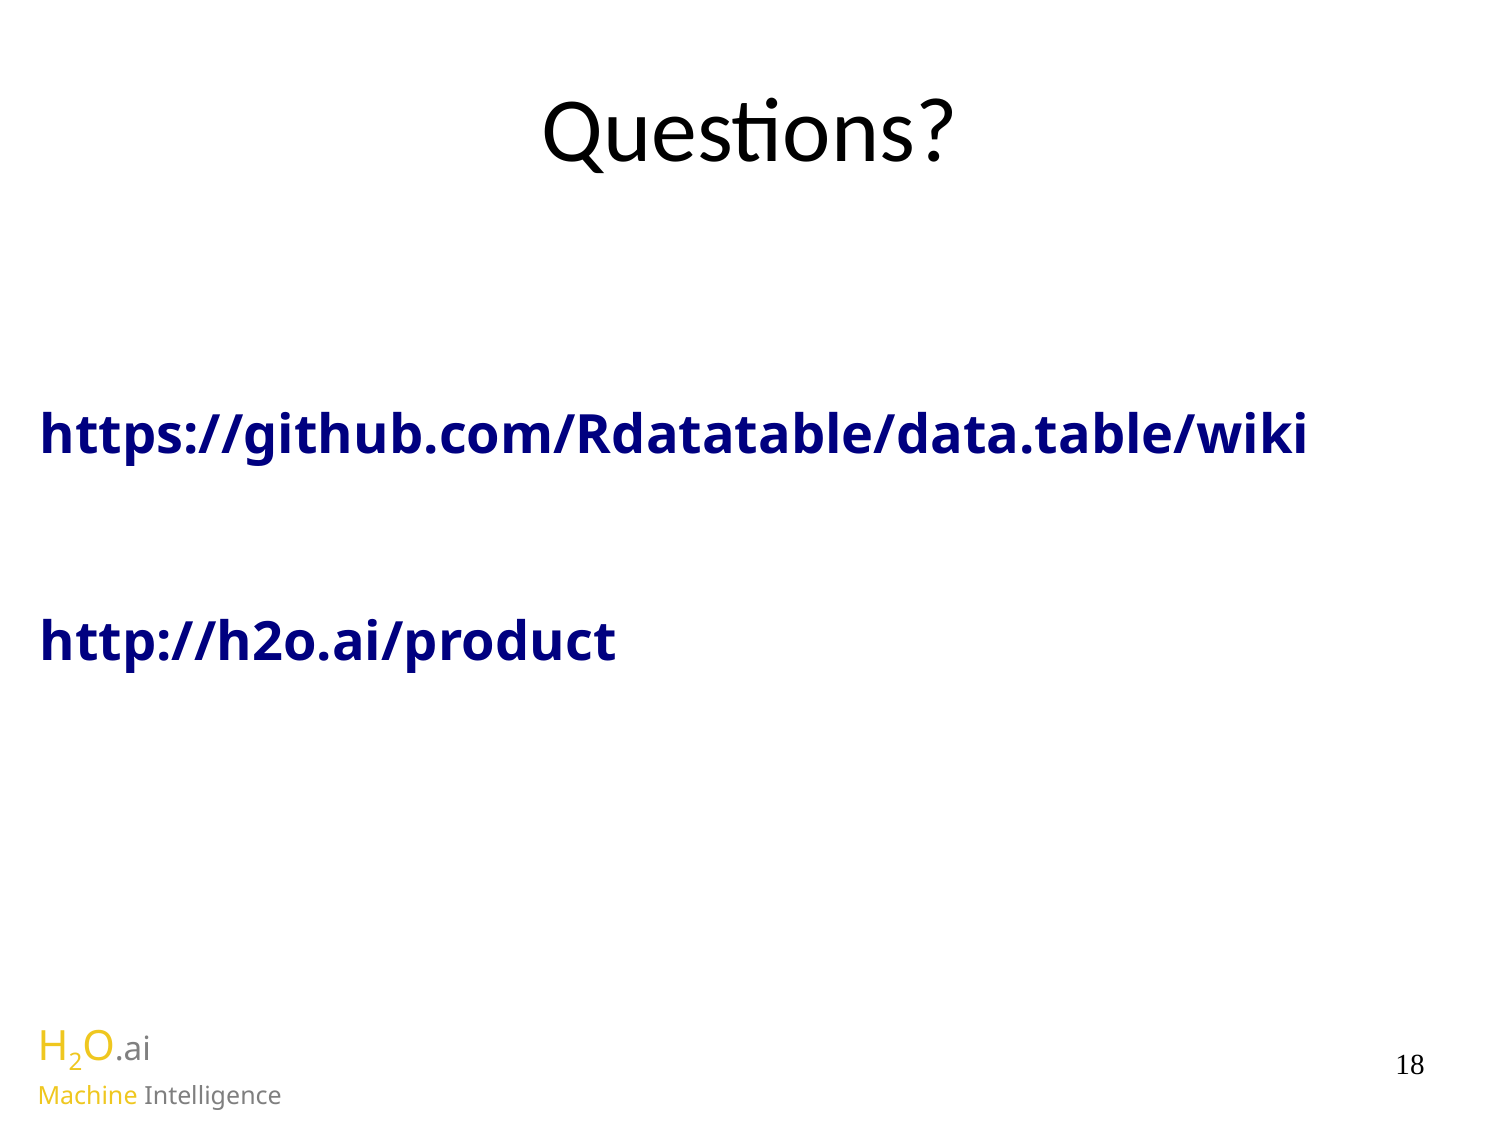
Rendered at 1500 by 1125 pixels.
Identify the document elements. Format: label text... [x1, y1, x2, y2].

title Questions? [75, 15, 1425, 263]
list https://github.com/Rdatatable/data.table/wiki http://h2o.ai/product [0, 292, 1500, 736]
text_box [45, 525, 1423, 801]
